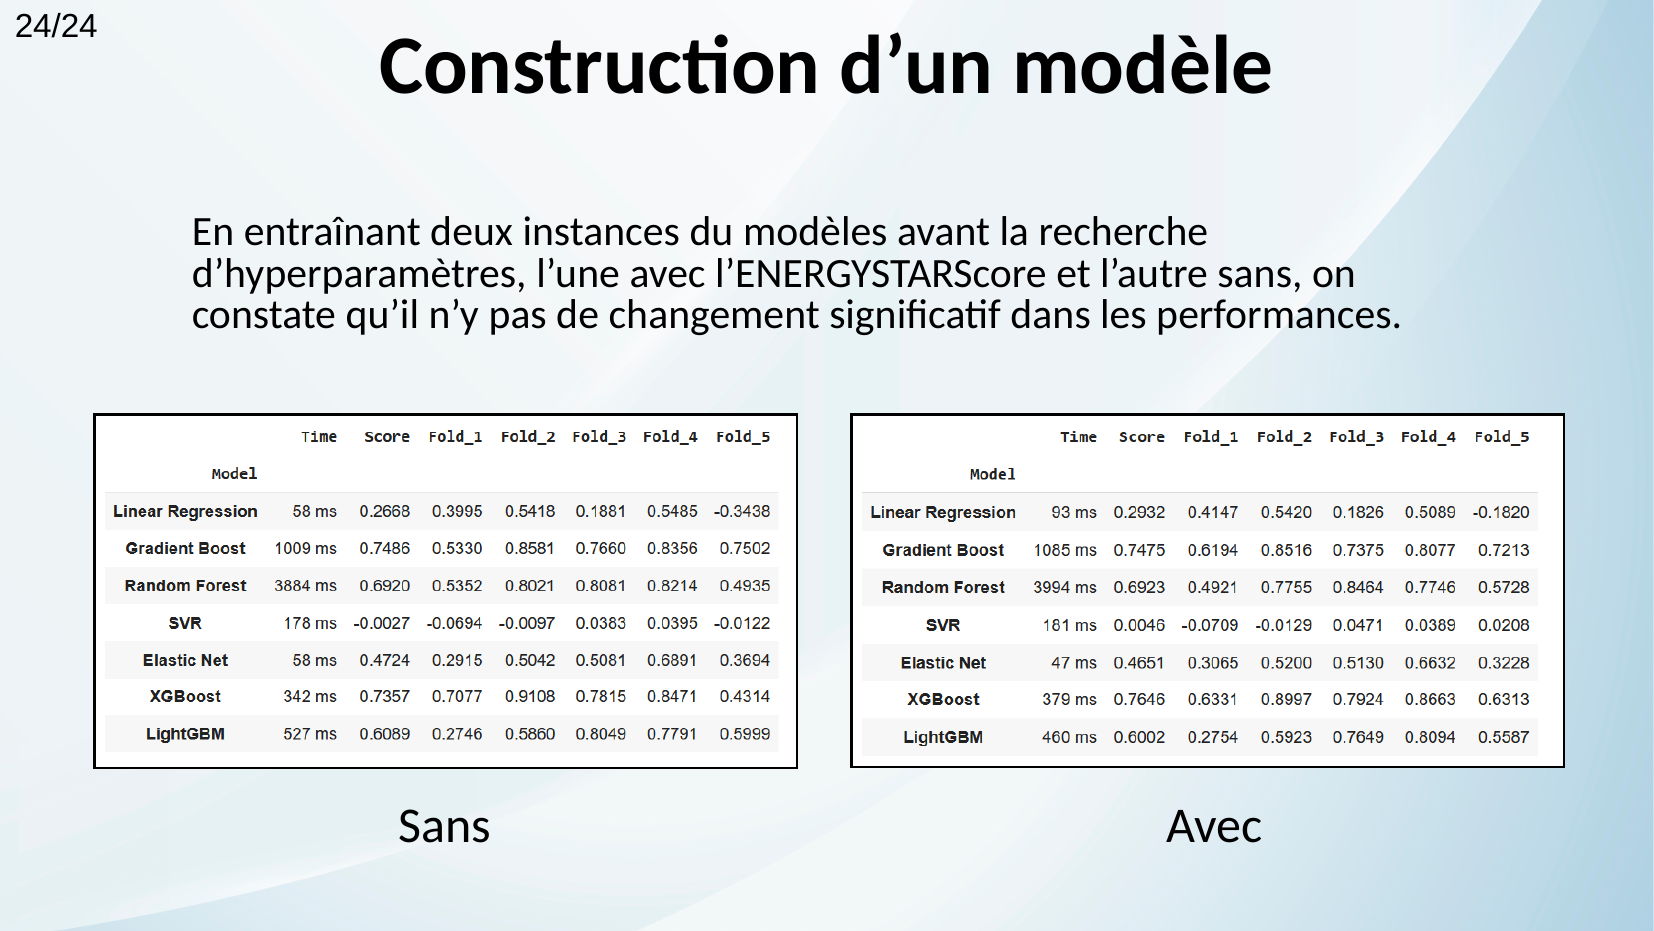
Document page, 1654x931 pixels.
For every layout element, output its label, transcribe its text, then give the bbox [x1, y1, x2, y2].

text_box 24/24 [0, 0, 119, 60]
text_box Avec [1151, 797, 1329, 883]
title Construction d’un modèle [82, 31, 1571, 199]
text_box Sans [383, 797, 562, 883]
text_box En entraînant deux instances du modèles avant la recherche d’hyperparamètres, l’une avec l’ENERGYSTARScore et l’autre sans, on constate qu’il n’y pas de changement significatif dans les performances. [177, 206, 1447, 355]
picture [0, 0, 1654, 931]
